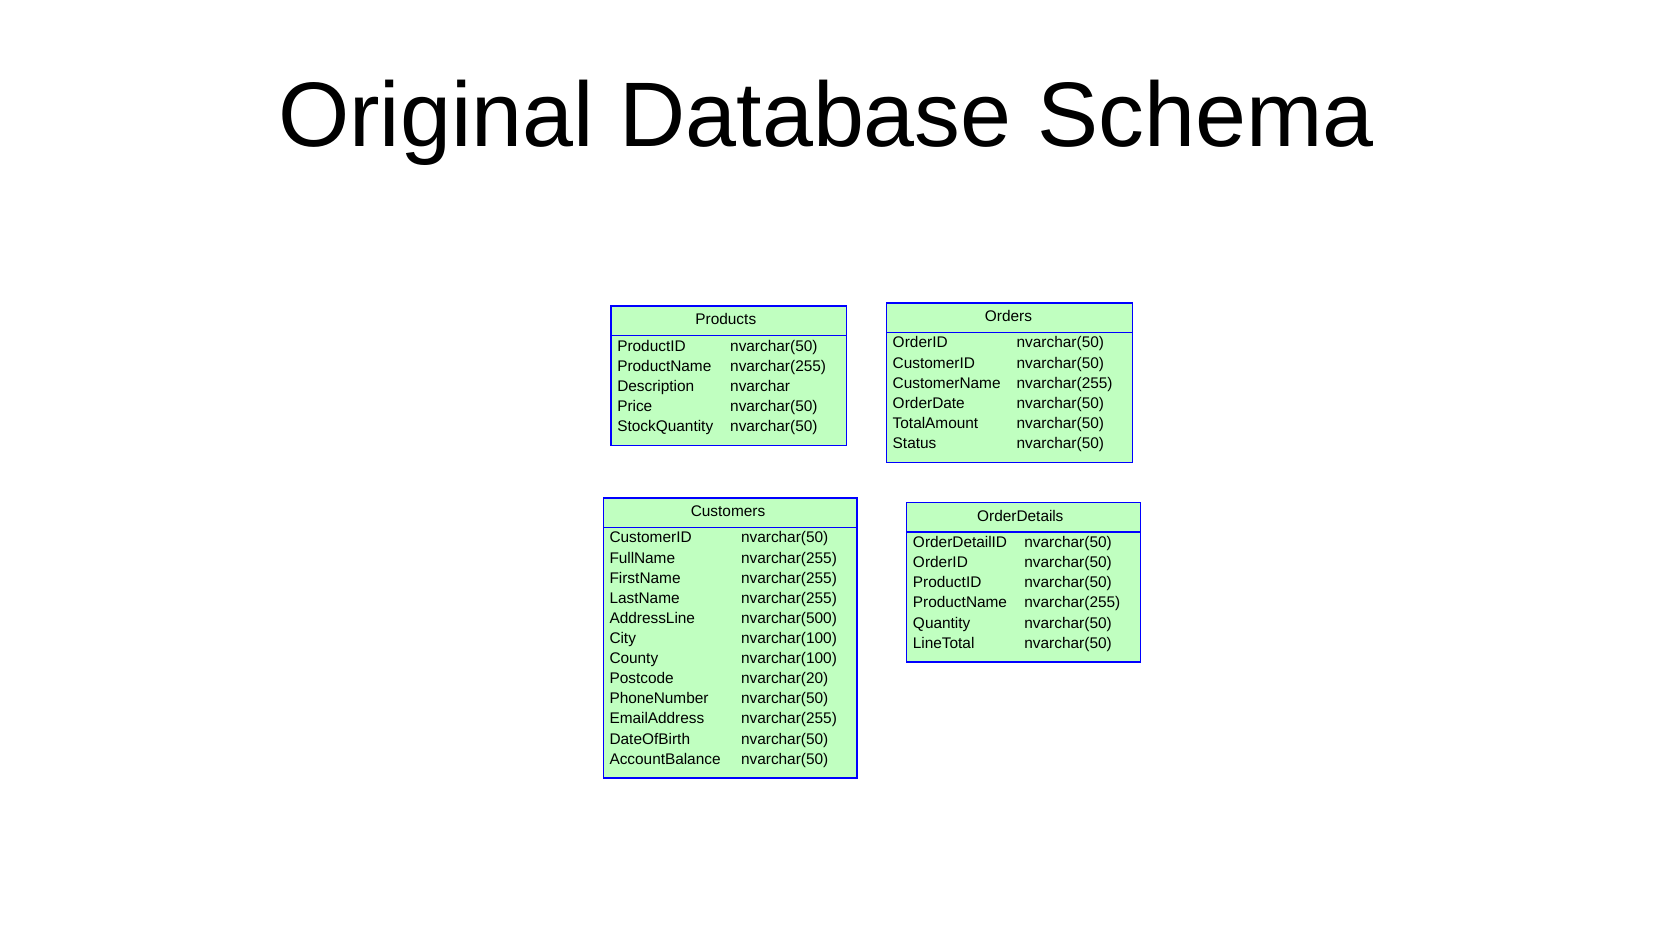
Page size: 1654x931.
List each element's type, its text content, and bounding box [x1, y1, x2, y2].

title Original Database Schema [82, 37, 1571, 193]
picture [599, 297, 1145, 784]
